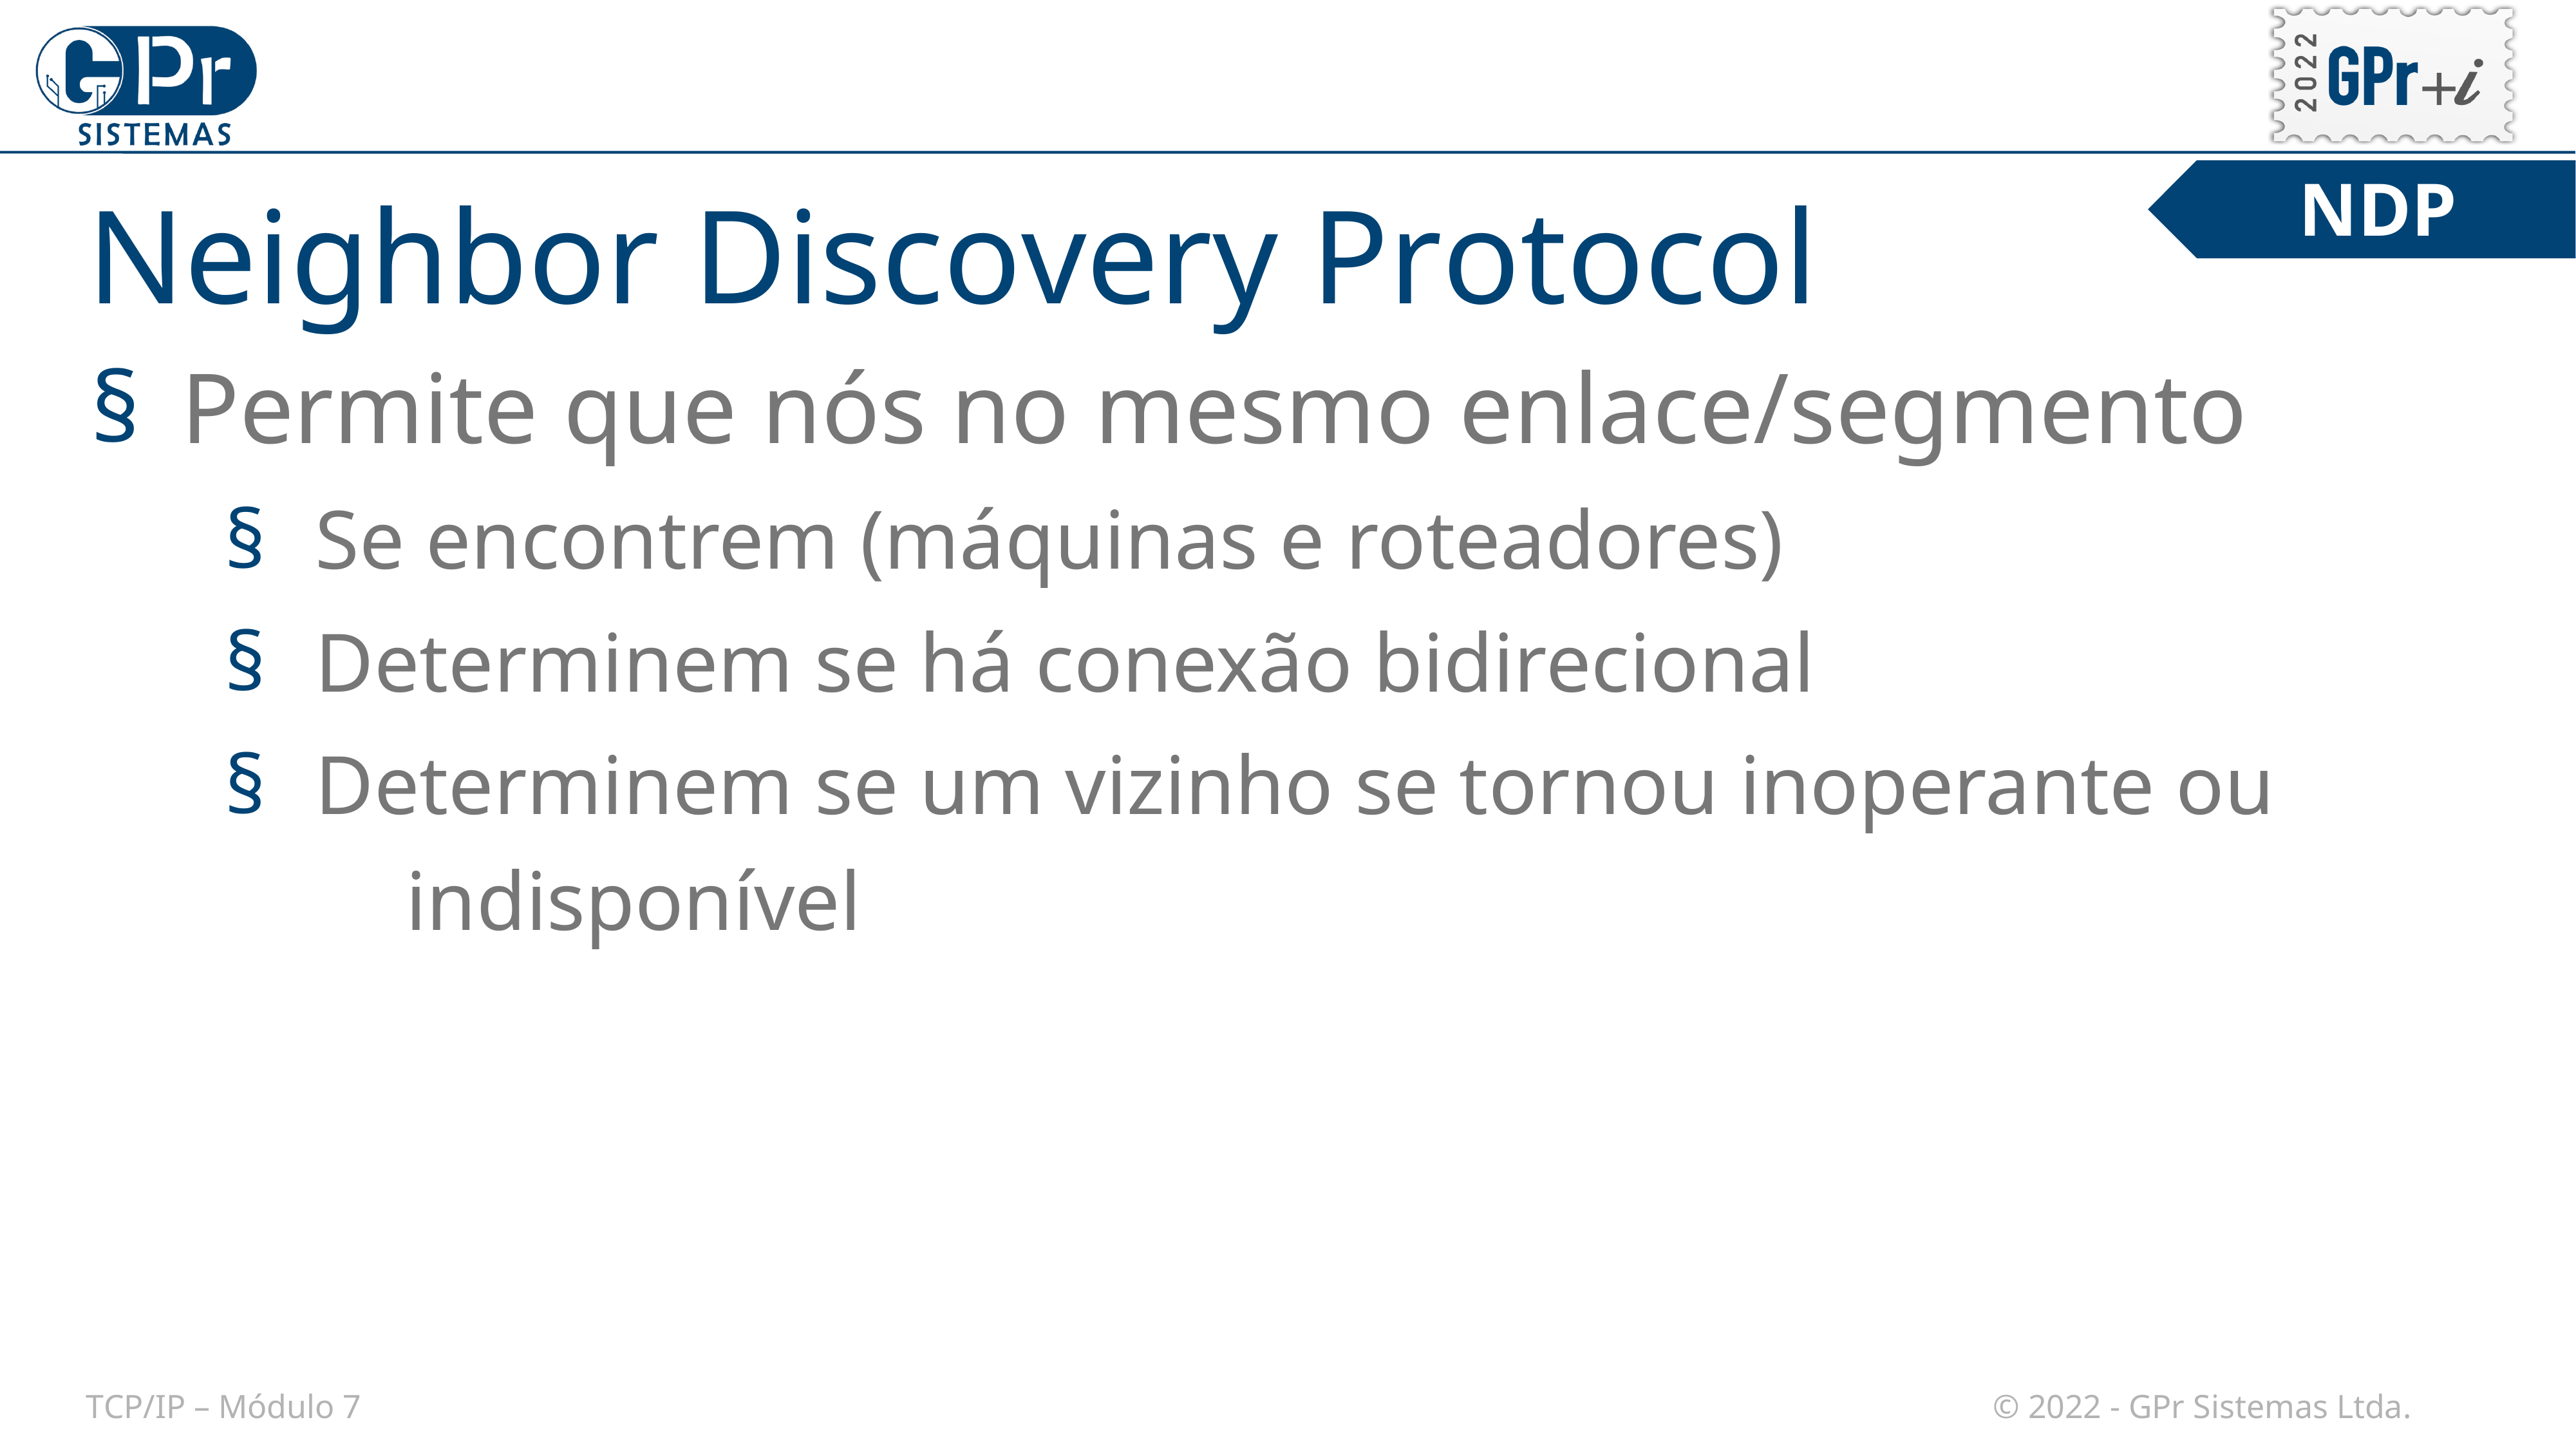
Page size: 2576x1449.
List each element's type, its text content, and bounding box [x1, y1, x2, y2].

picture [2268, 4, 2519, 145]
list Neighbor Discovery Protocol [81, 169, 2496, 343]
text_box NDP [2219, 157, 2537, 256]
text_box [2148, 160, 2576, 258]
picture [34, 26, 257, 147]
list Permite que nós no mesmo enlace/segmento Se encontrem (máquinas e roteadores) Determinem se há conexão bidirecional Determinem se um vizinho se tornou inoperante ou indisponível [80, 319, 2496, 1382]
